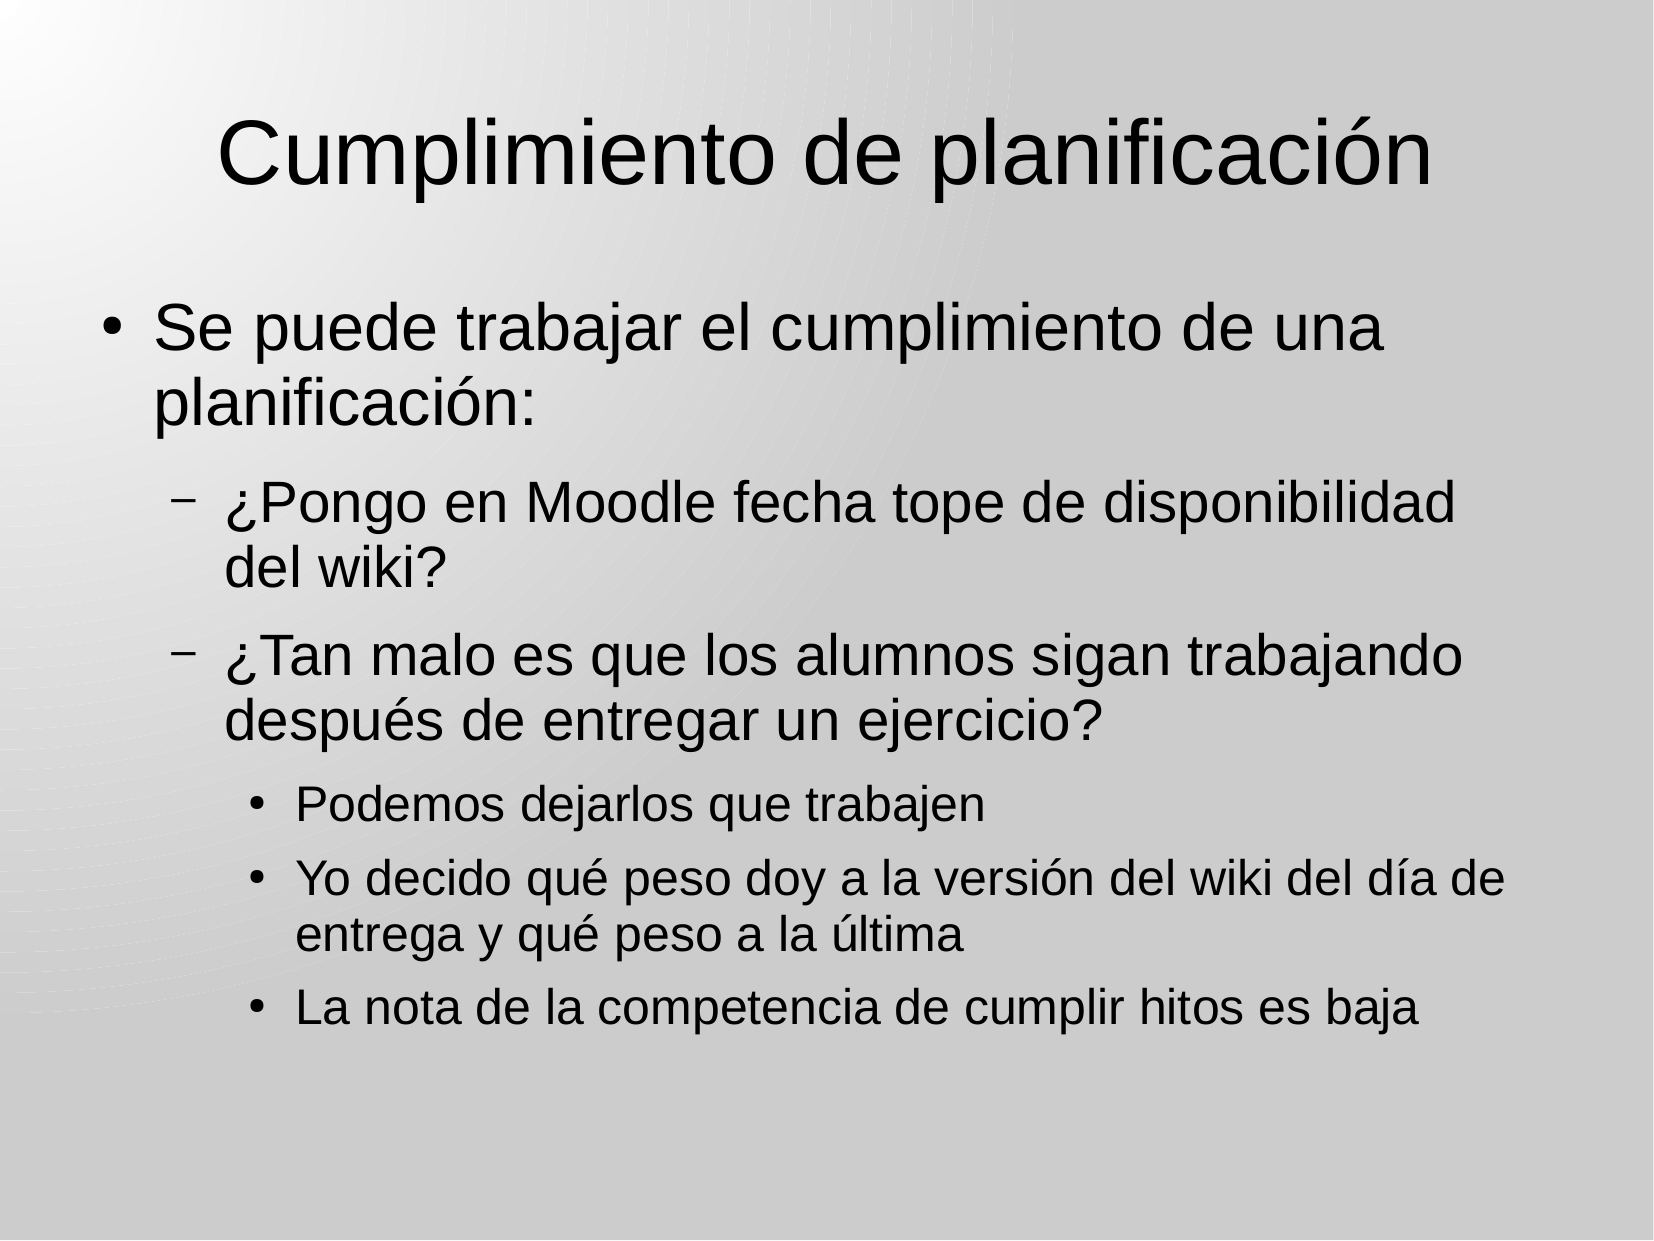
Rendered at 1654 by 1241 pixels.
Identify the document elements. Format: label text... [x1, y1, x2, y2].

list Se puede trabajar el cumplimiento de una planificación: ¿Pongo en Moodle fecha tope de disponibilidad del wiki? ¿Tan malo es que los alumnos sigan trabajando después de entregar un ejercicio? Podemos dejarlos que trabajen Yo decido qué peso doy a la versión del wiki del día de entrega y qué peso a la última La nota de la competencia de cumplir hitos es baja [82, 290, 1538, 1063]
title Cumplimiento de planificación [82, 49, 1571, 257]
